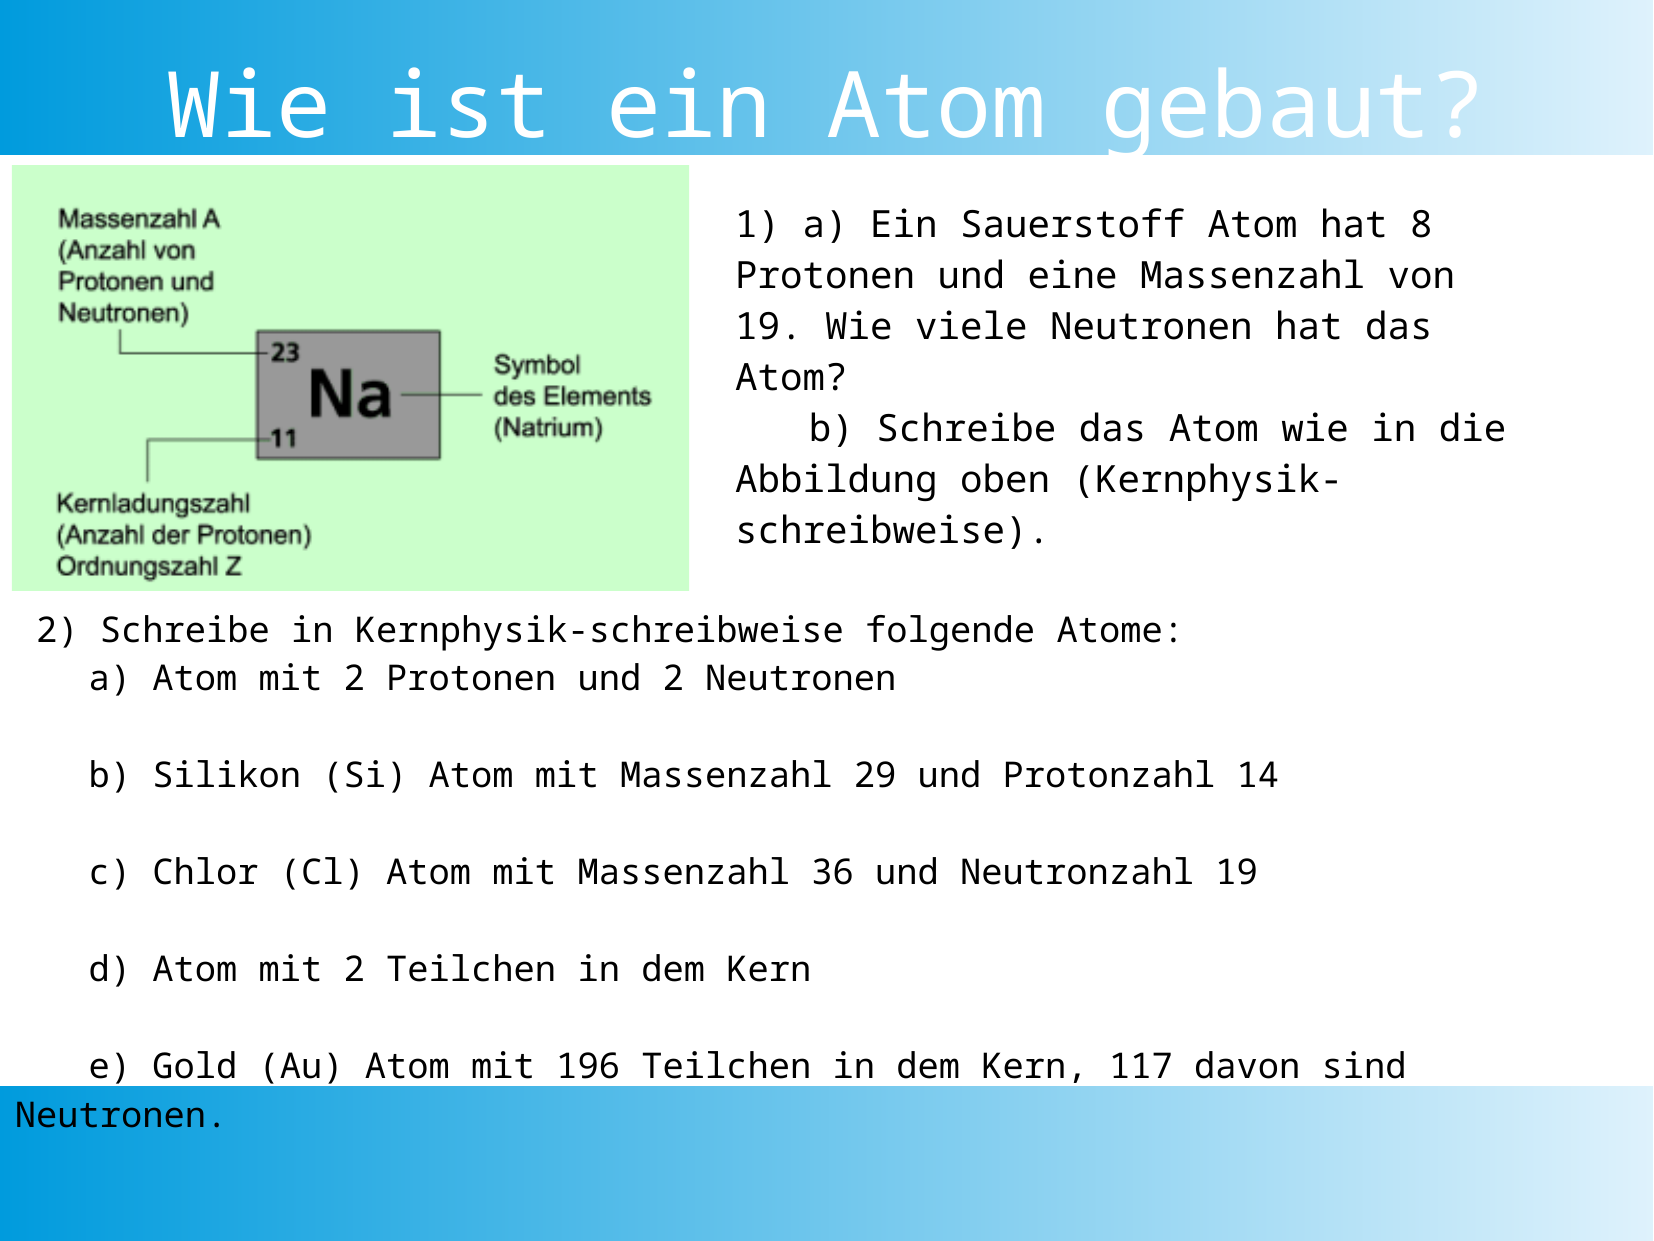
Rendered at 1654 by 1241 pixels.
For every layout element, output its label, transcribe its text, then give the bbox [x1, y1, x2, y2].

text_box 1) a) Ein Sauerstoff Atom hat 8 Protonen und eine Massenzahl von 19. Wie viele Neutronen hat das Atom? b) Schreibe das Atom wie in die Abbildung oben (Kernphysik-schreibweise). [720, 190, 1524, 556]
picture [11, 165, 690, 591]
title Wie ist ein Atom gebaut? [82, 40, 1571, 164]
text_box 2) Schreibe in Kernphysik-schreibweise folgende Atome: a) Atom mit 2 Protonen und 2 Neutronen b) Silikon (Si) Atom mit Massenzahl 29 und Protonzahl 14 c) Chlor (Cl) Atom mit Massenzahl 36 und Neutronzahl 19 d) Atom mit 2 Teilchen in dem Kern e) Gold (Au) Atom mit 196 Teilchen in dem Kern, 117 davon sind Neutronen. [0, 596, 1560, 1134]
